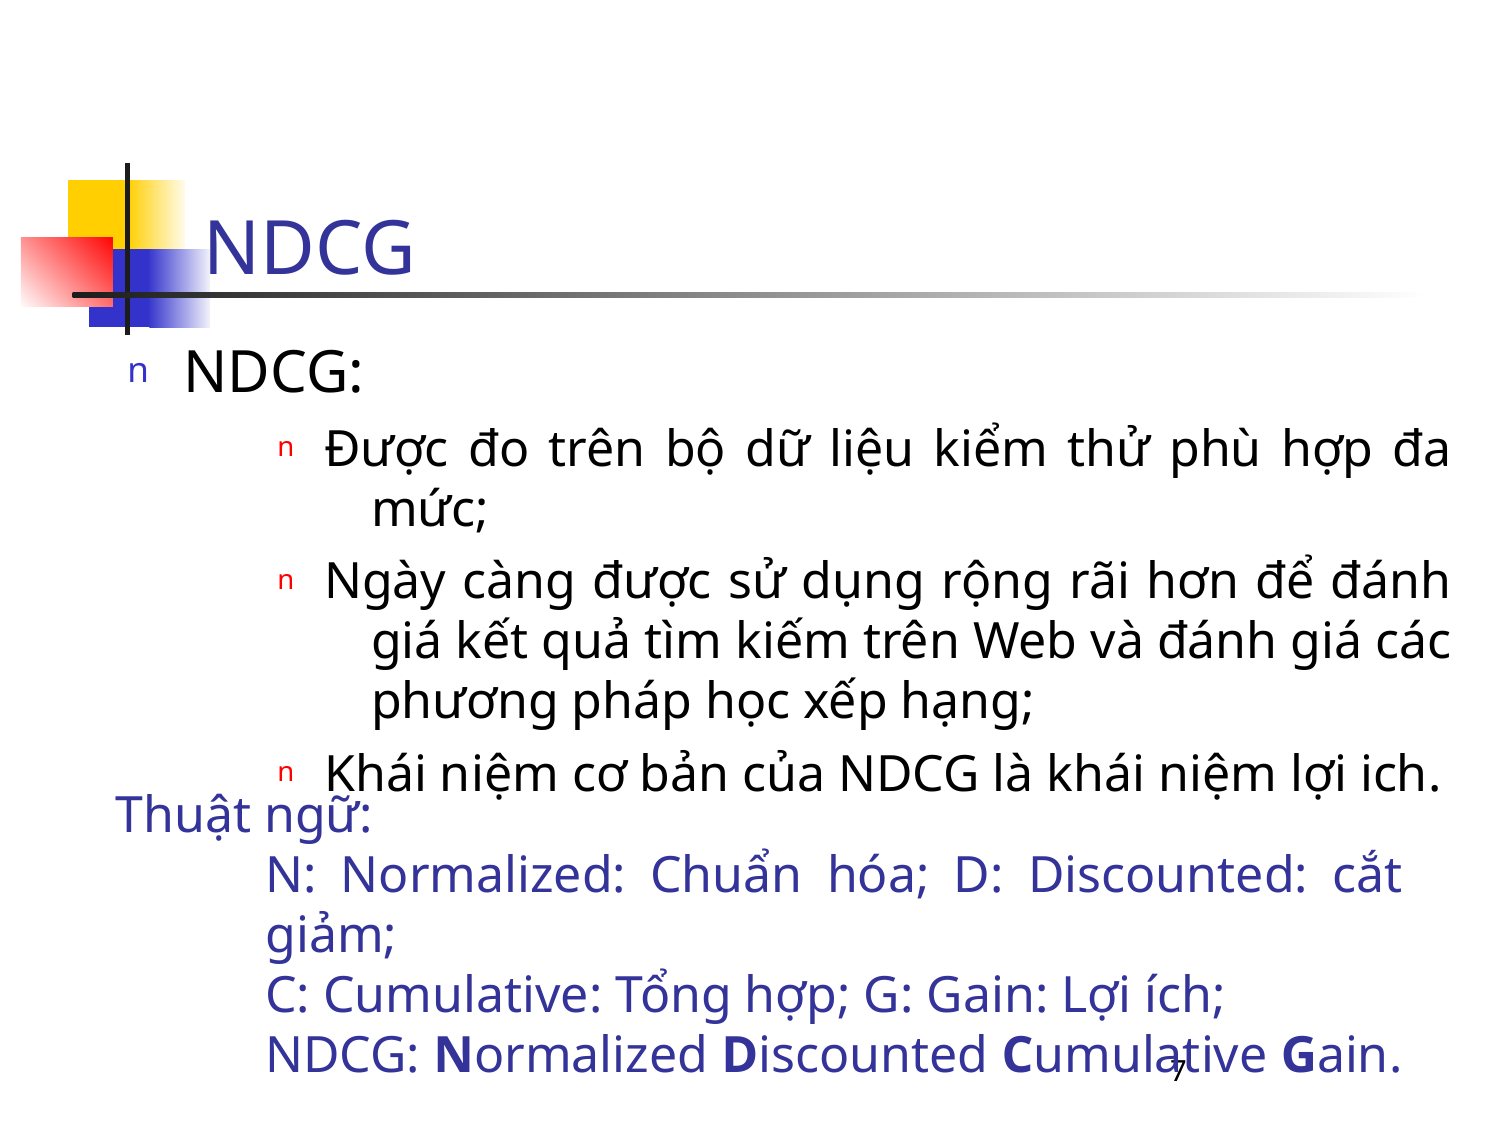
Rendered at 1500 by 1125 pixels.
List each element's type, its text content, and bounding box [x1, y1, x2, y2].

text_box 7 [1155, 1024, 1468, 1100]
list NDCG: Được đo trên bộ dữ liệu kiểm thử phù hợp đa mức; Ngày càng được sử dụng rộng rãi hơn để đánh giá kết quả tìm kiếm trên Web và đánh giá các phương pháp học xếp hạng; Khái niệm cơ bản của NDCG là khái niệm lợi ich. [112, 326, 1468, 882]
text_box Thuật ngữ: N: Normalized: Chuẩn hóa; D: Discounted: cắt giảm; C: Cumulative: Tổng hợp; G: Gain: Lợi ích; NDCG: Normalized Discounted Cumulative Gain. [100, 775, 1447, 1033]
text_box NDCG [188, 101, 1468, 299]
